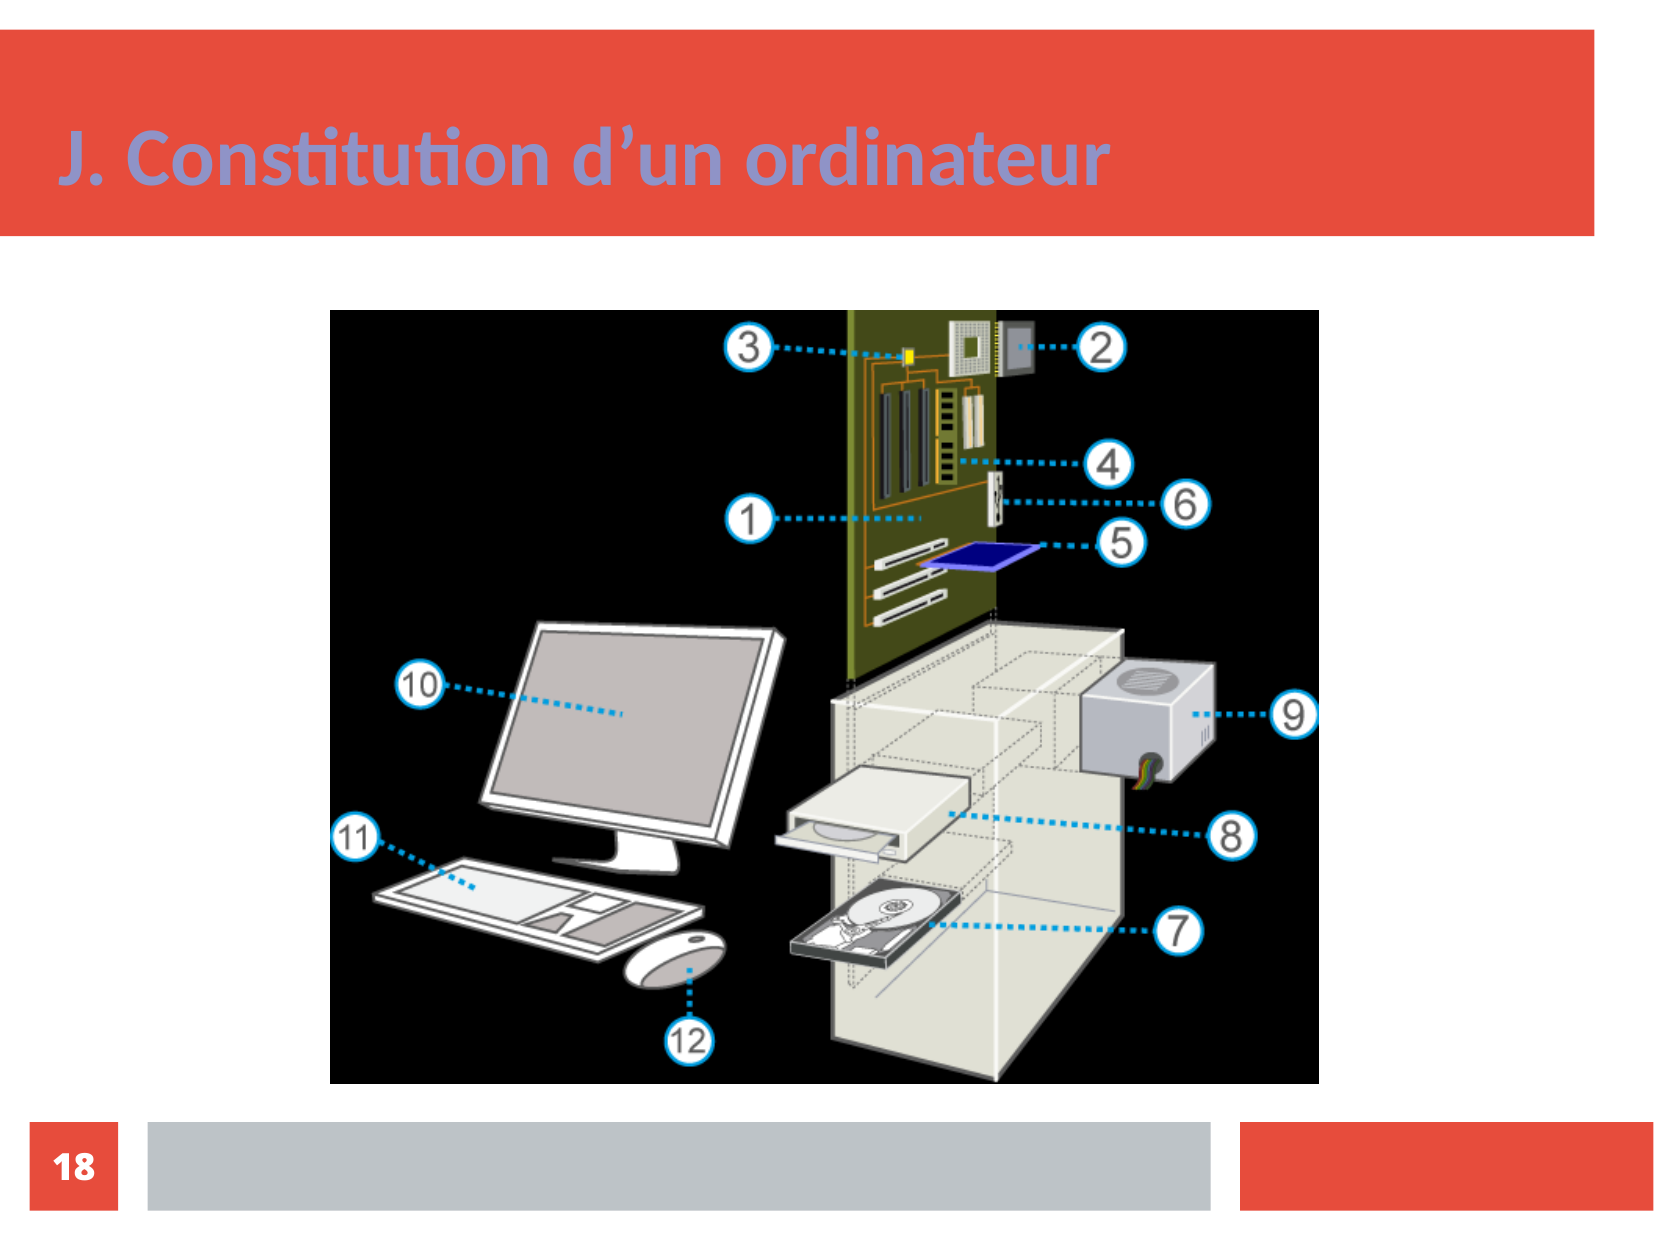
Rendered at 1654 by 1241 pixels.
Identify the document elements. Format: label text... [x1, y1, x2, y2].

picture [333, 815, 378, 858]
picture [330, 310, 1319, 1084]
picture [1272, 692, 1317, 736]
title J. Constitution d’un ordinateur [59, 59, 1595, 207]
